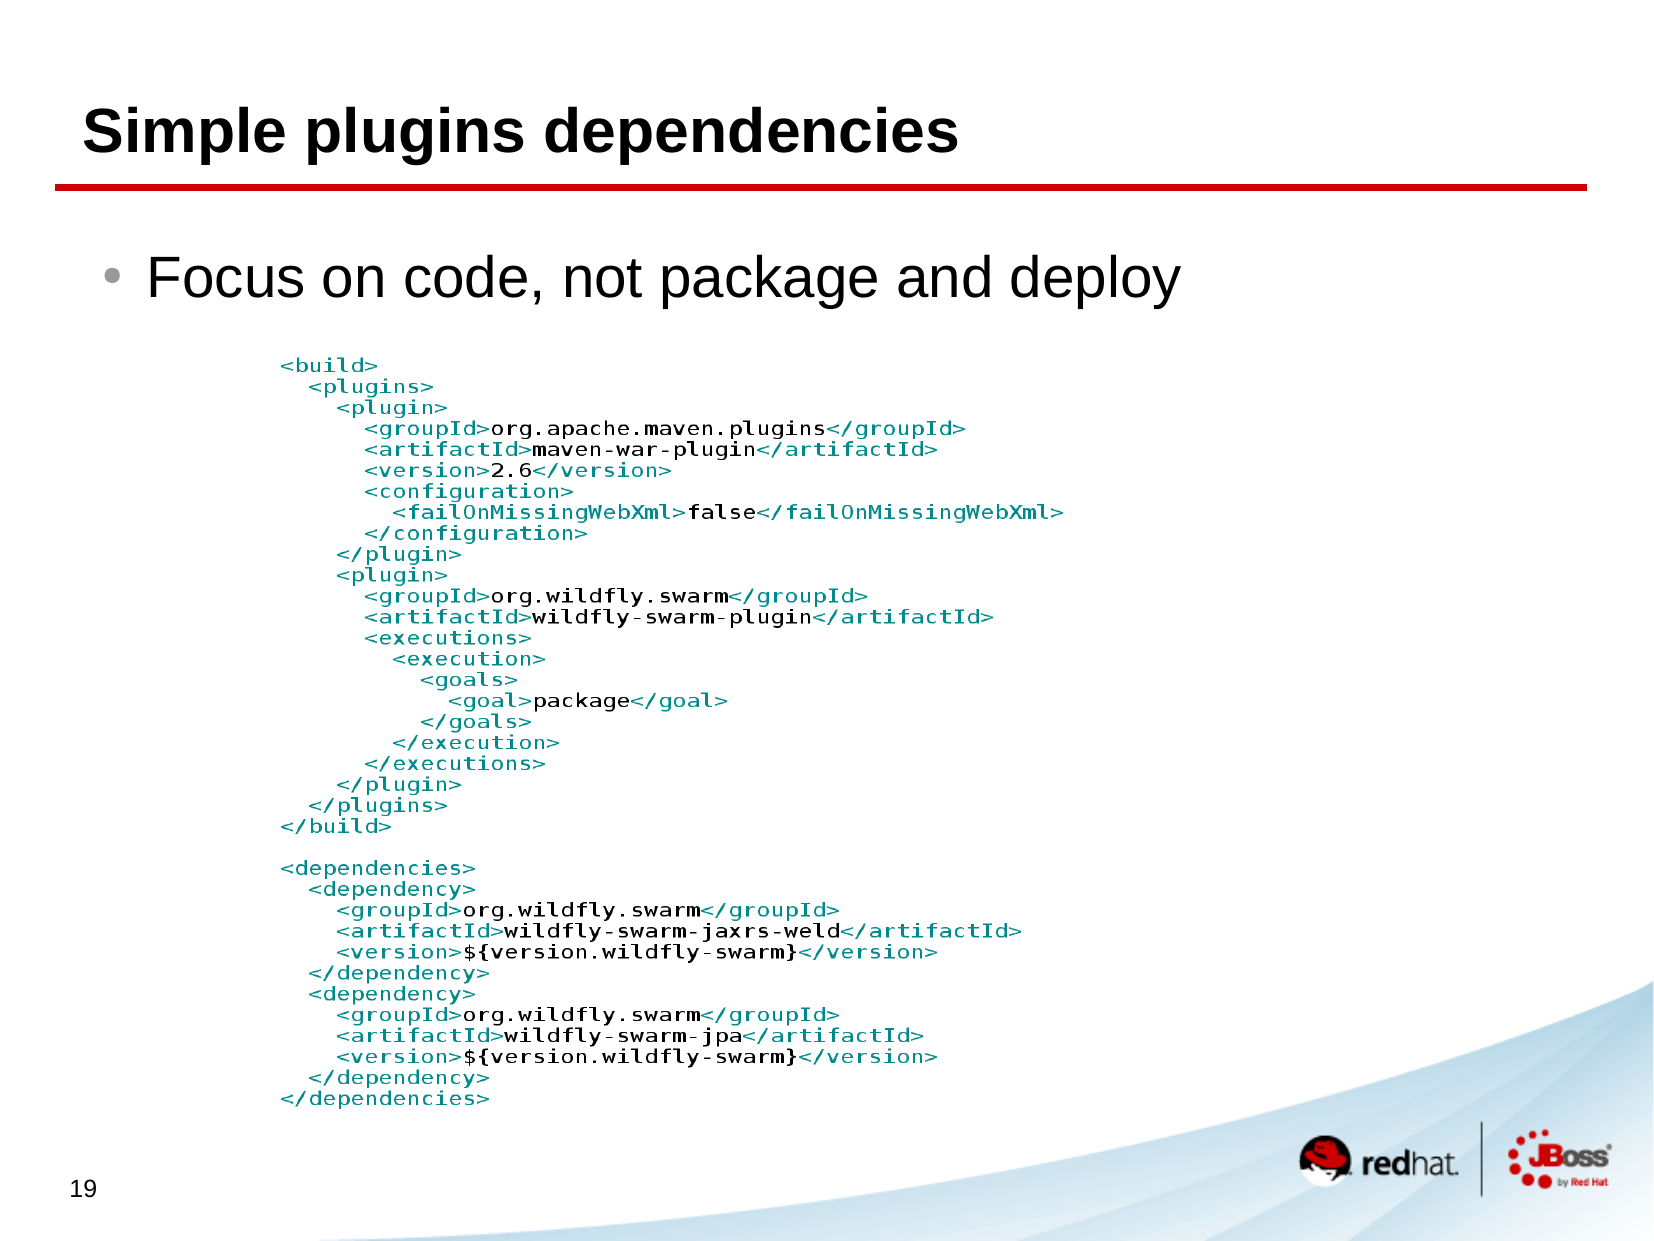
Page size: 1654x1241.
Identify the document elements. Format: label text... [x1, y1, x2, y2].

list Focus on code, not package and deploy [86, 244, 1576, 1039]
title Simple plugins dependencies [82, 37, 1571, 226]
picture [0, 0, 1654, 1241]
